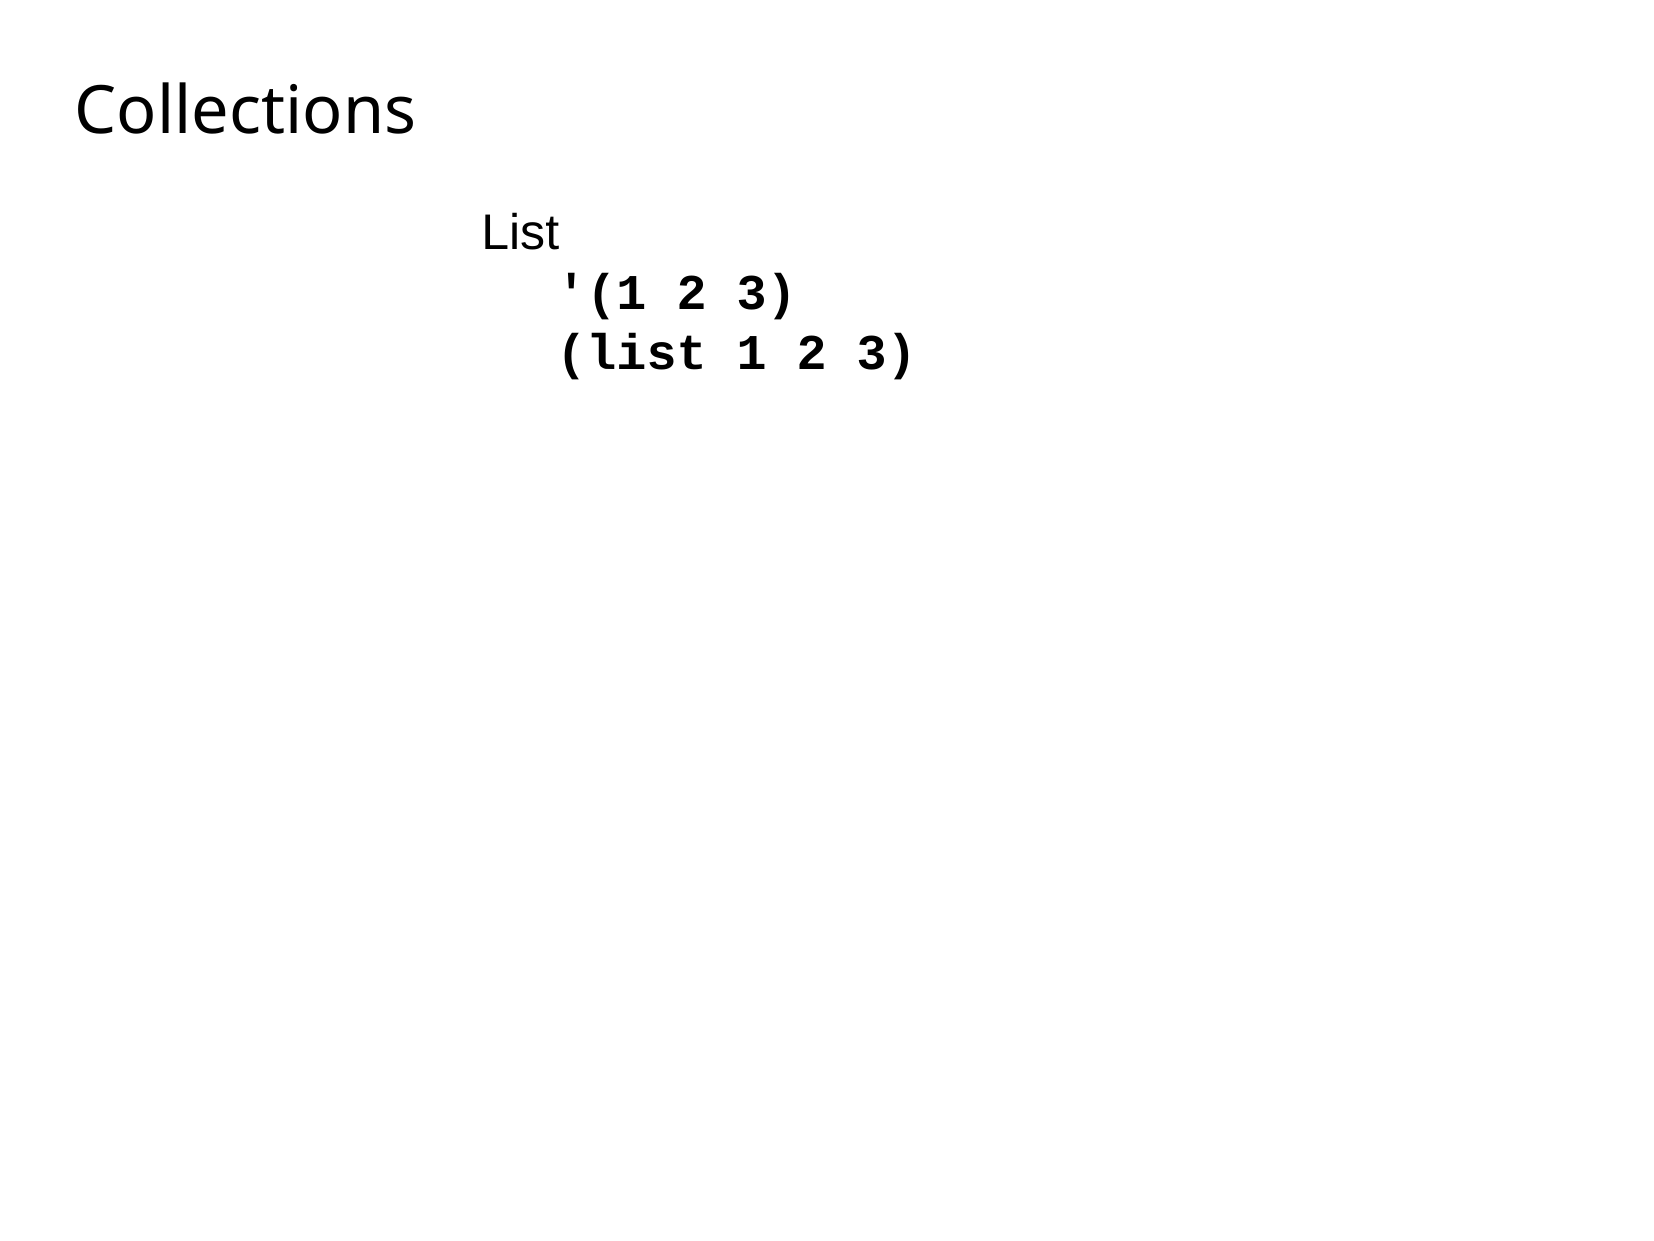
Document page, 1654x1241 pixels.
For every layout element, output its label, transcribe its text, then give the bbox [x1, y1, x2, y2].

text_box List '(1 2 3) (list 1 2 3) [466, 192, 1187, 377]
text_box Collections [60, 59, 1575, 169]
